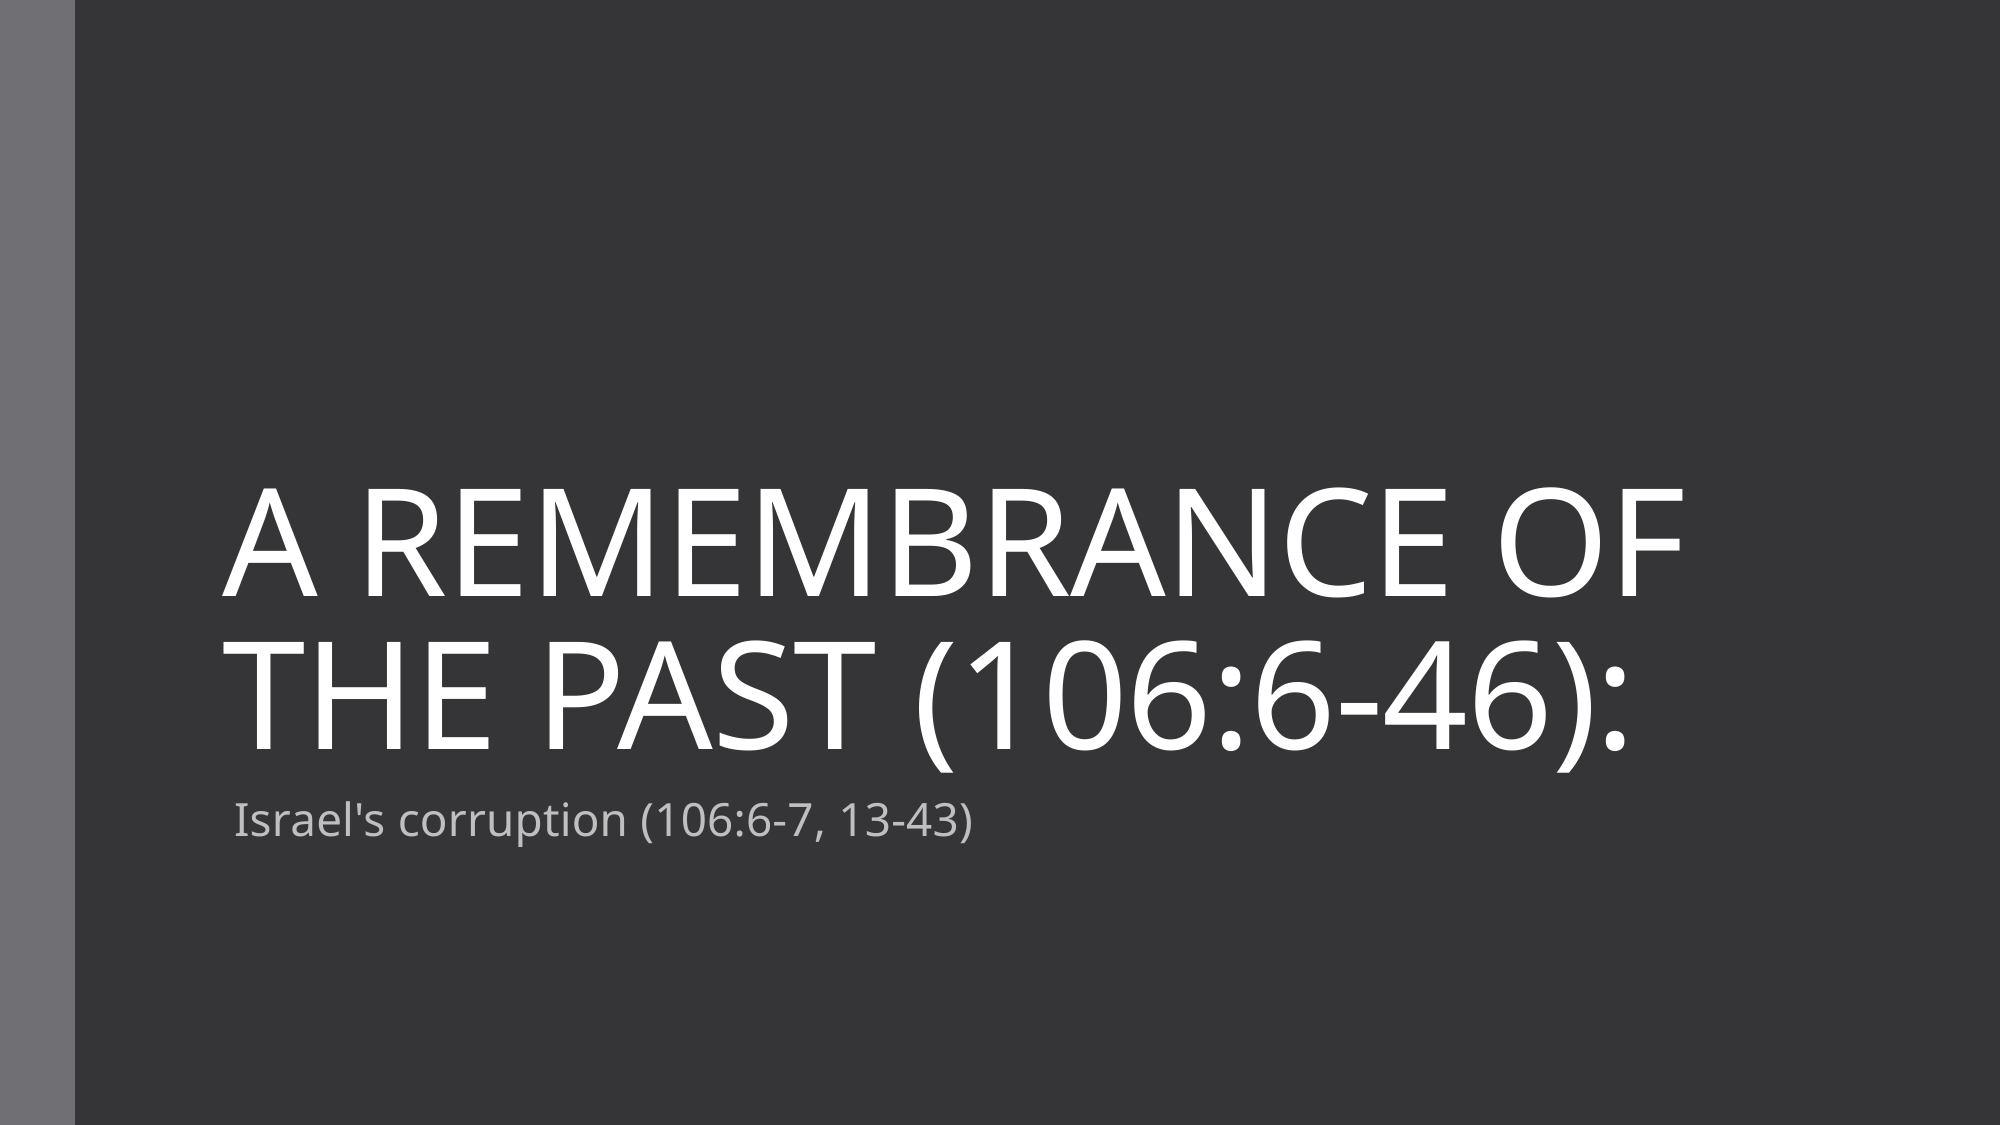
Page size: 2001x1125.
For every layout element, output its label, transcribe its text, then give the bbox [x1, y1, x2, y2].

title A REMEMBRANCE OF THE PAST (106:6-46): [206, 124, 1752, 787]
subtitle Israel's corruption (106:6-7, 13-43) [206, 787, 1752, 1066]
